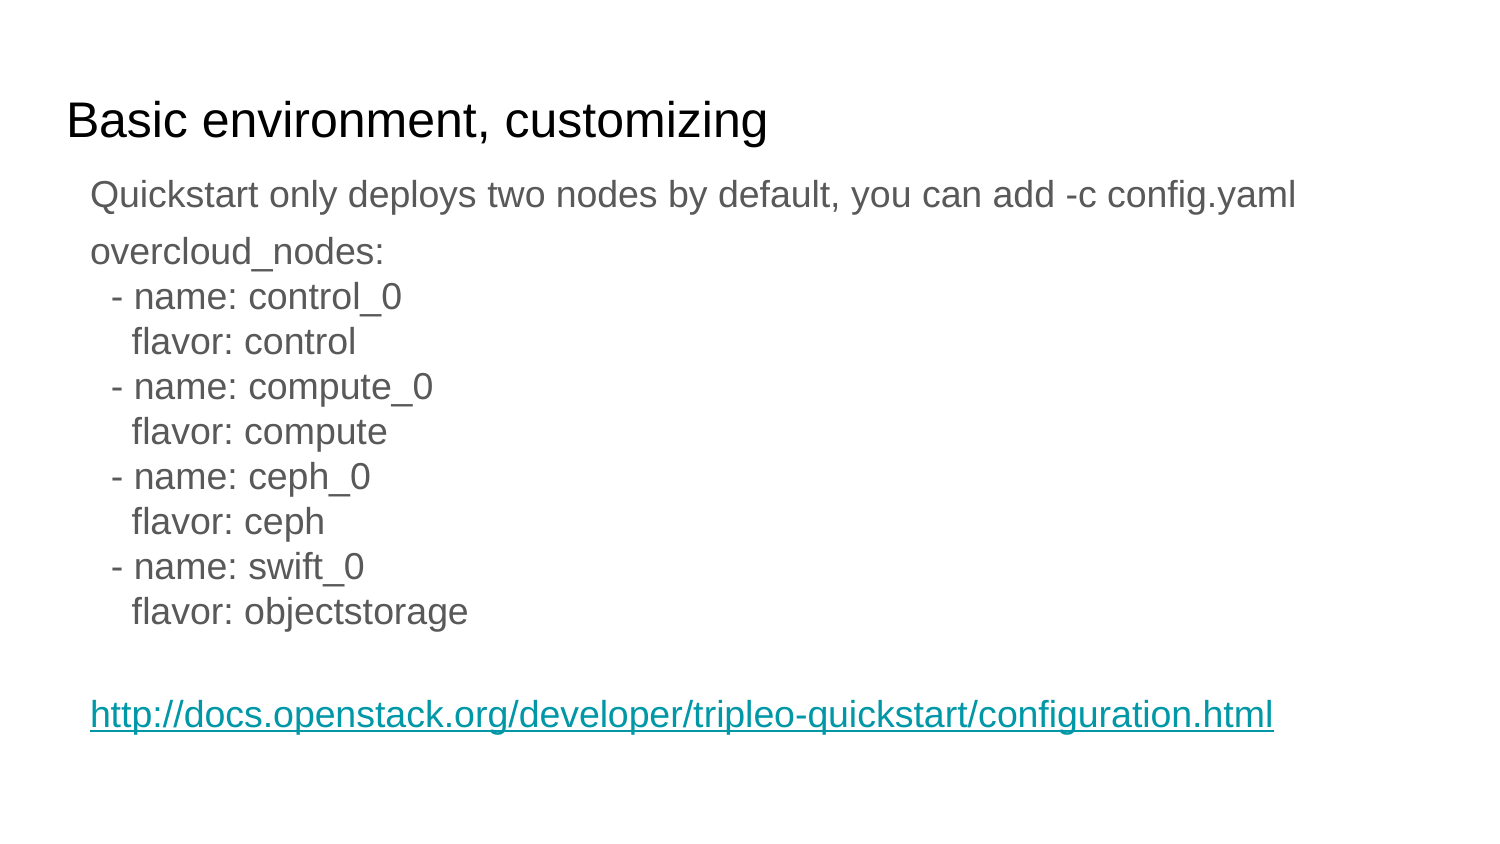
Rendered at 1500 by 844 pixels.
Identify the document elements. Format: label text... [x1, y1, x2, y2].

list Quickstart only deploys two nodes by default, you can add -c config.yaml overcloud_nodes: - name: control_0 flavor: control - name: compute_0 flavor: compute - name: ceph_0 flavor: ceph - name: swift_0 flavor: objectstorage http://docs.openstack.org/developer/tripleo-quickstart/configuration.html [75, 155, 1466, 754]
title Basic environment, customizing [51, 72, 1449, 167]
